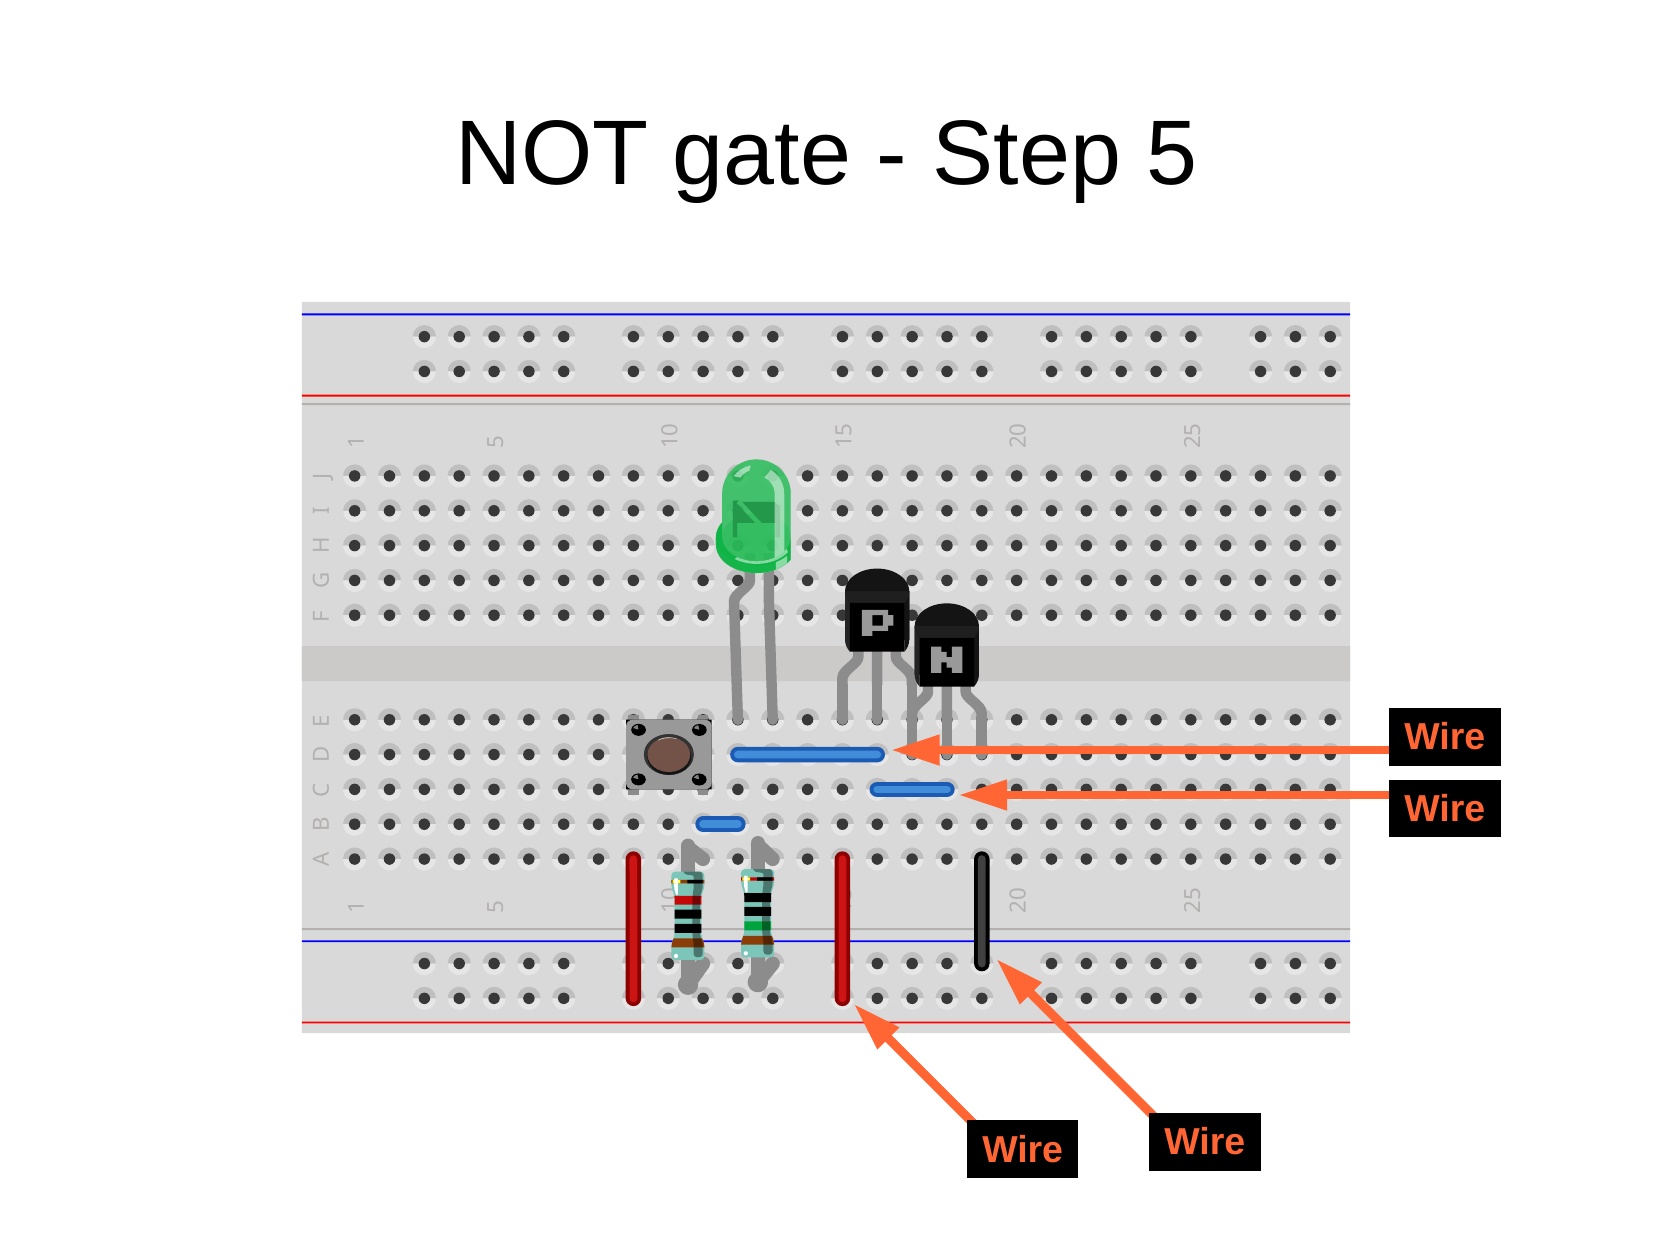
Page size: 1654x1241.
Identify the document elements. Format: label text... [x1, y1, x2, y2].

text_box Wire [1389, 708, 1501, 766]
text_box Wire [967, 1120, 1078, 1178]
picture [300, 300, 1351, 1036]
text_box Wire [1389, 780, 1501, 837]
title NOT gate - Step 5 [82, 49, 1571, 257]
text_box Wire [1149, 1113, 1261, 1171]
